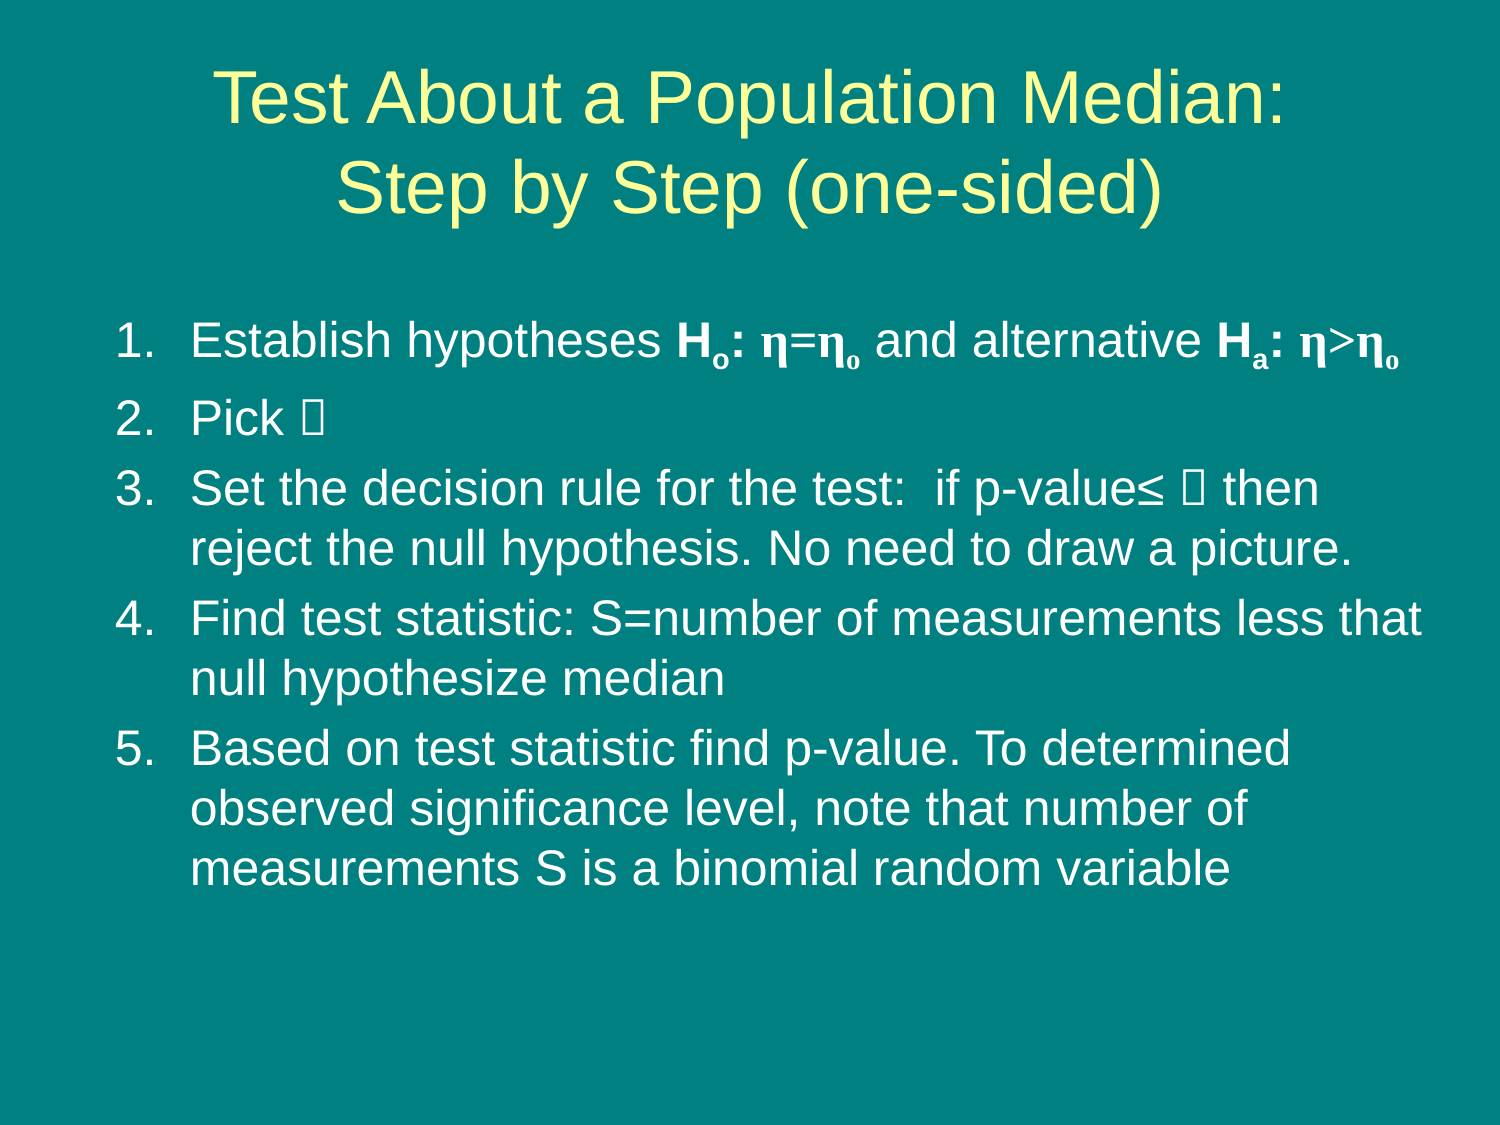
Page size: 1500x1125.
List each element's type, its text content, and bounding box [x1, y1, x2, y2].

title Test About a Population Median: Step by Step (one-sided) [75, 45, 1425, 233]
list Establish hypotheses Ho: η=ηo and alternative Ha: η>ηo Pick  Set the decision rule for the test: if p-value≤  then reject the null hypothesis. No need to draw a picture. Find test statistic: S=number of measurements less that null hypothesize median Based on test statistic find p-value. To determined observed significance level, note that number of measurements S is a binomial random variable [99, 299, 1450, 975]
